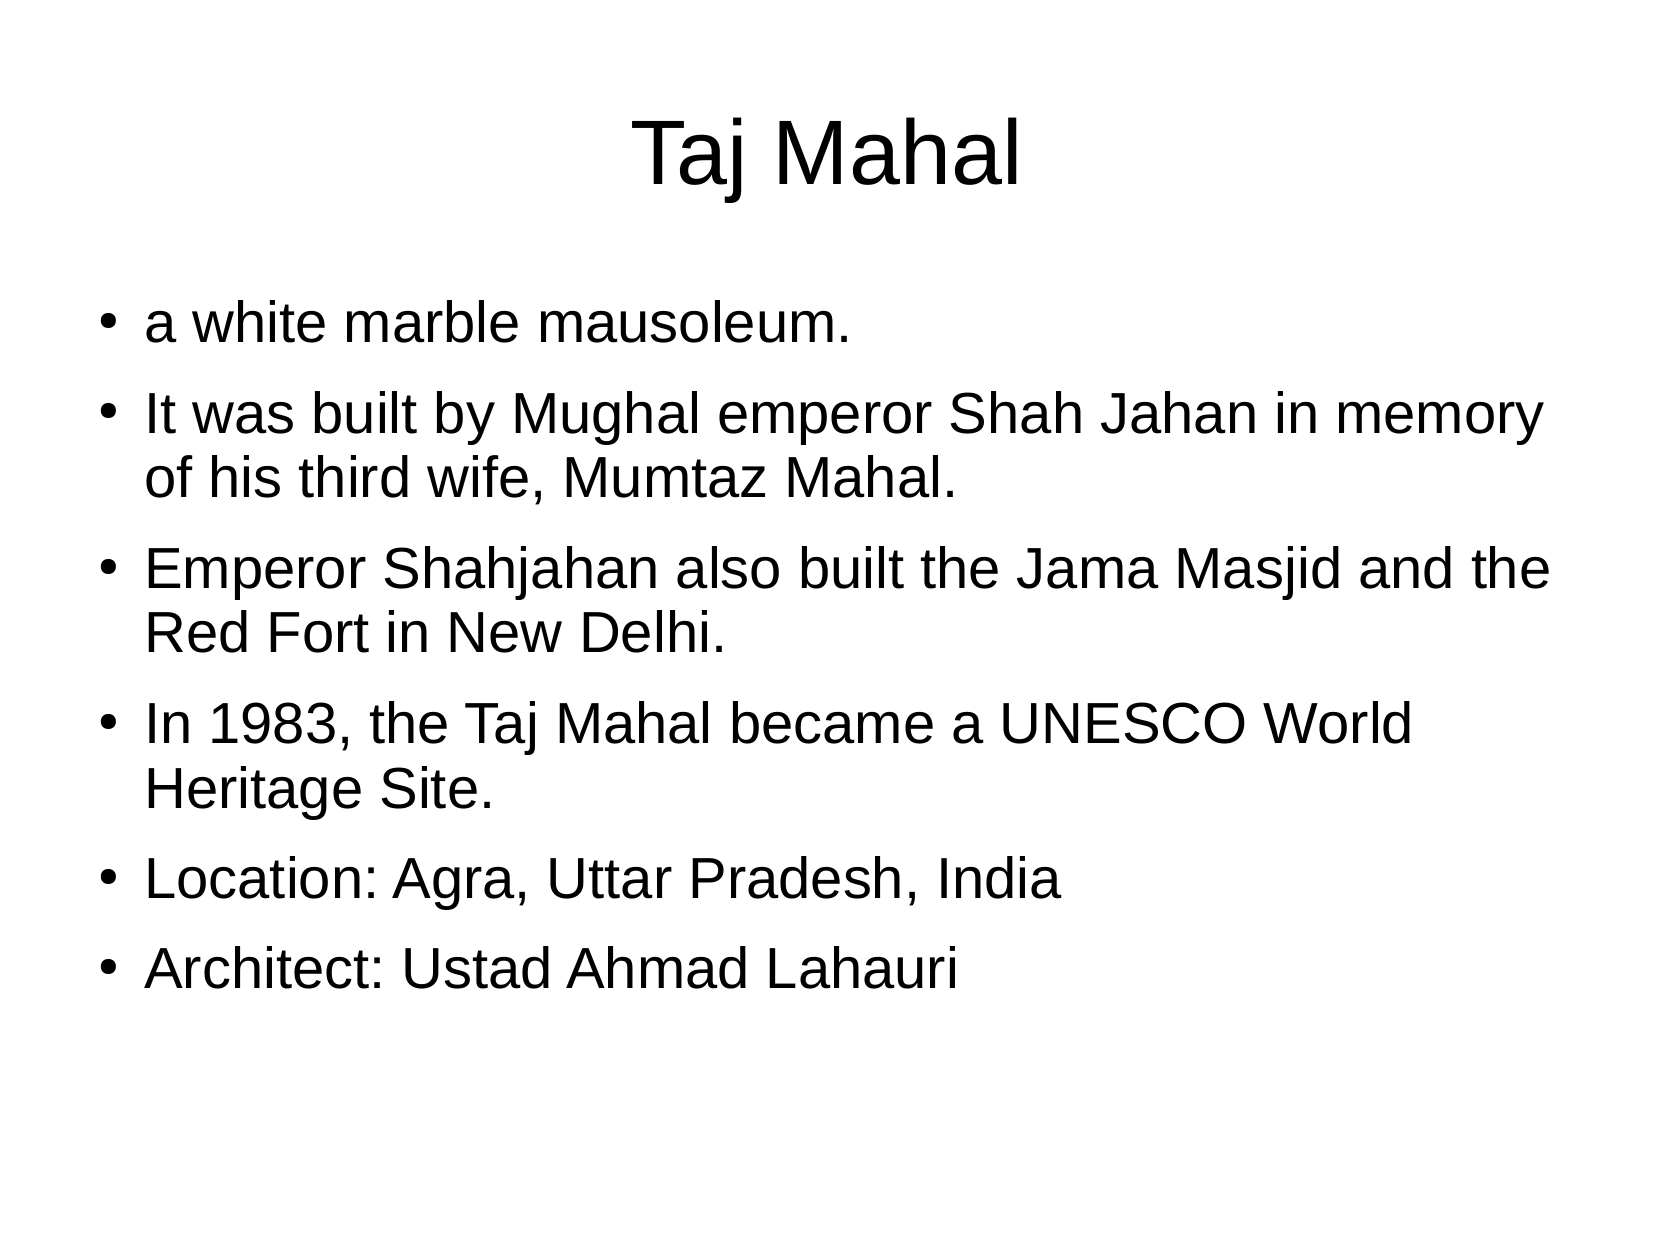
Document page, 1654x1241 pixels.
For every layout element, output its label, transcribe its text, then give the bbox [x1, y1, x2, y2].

title Taj Mahal [82, 49, 1571, 257]
list a white marble mausoleum. It was built by Mughal emperor Shah Jahan in memory of his third wife, Mumtaz Mahal. Emperor Shahjahan also built the Jama Masjid and the Red Fort in New Delhi. In 1983, the Taj Mahal became a UNESCO World Heritage Site. Location: Agra, Uttar Pradesh, India Architect: Ustad Ahmad Lahauri [82, 290, 1571, 1010]
